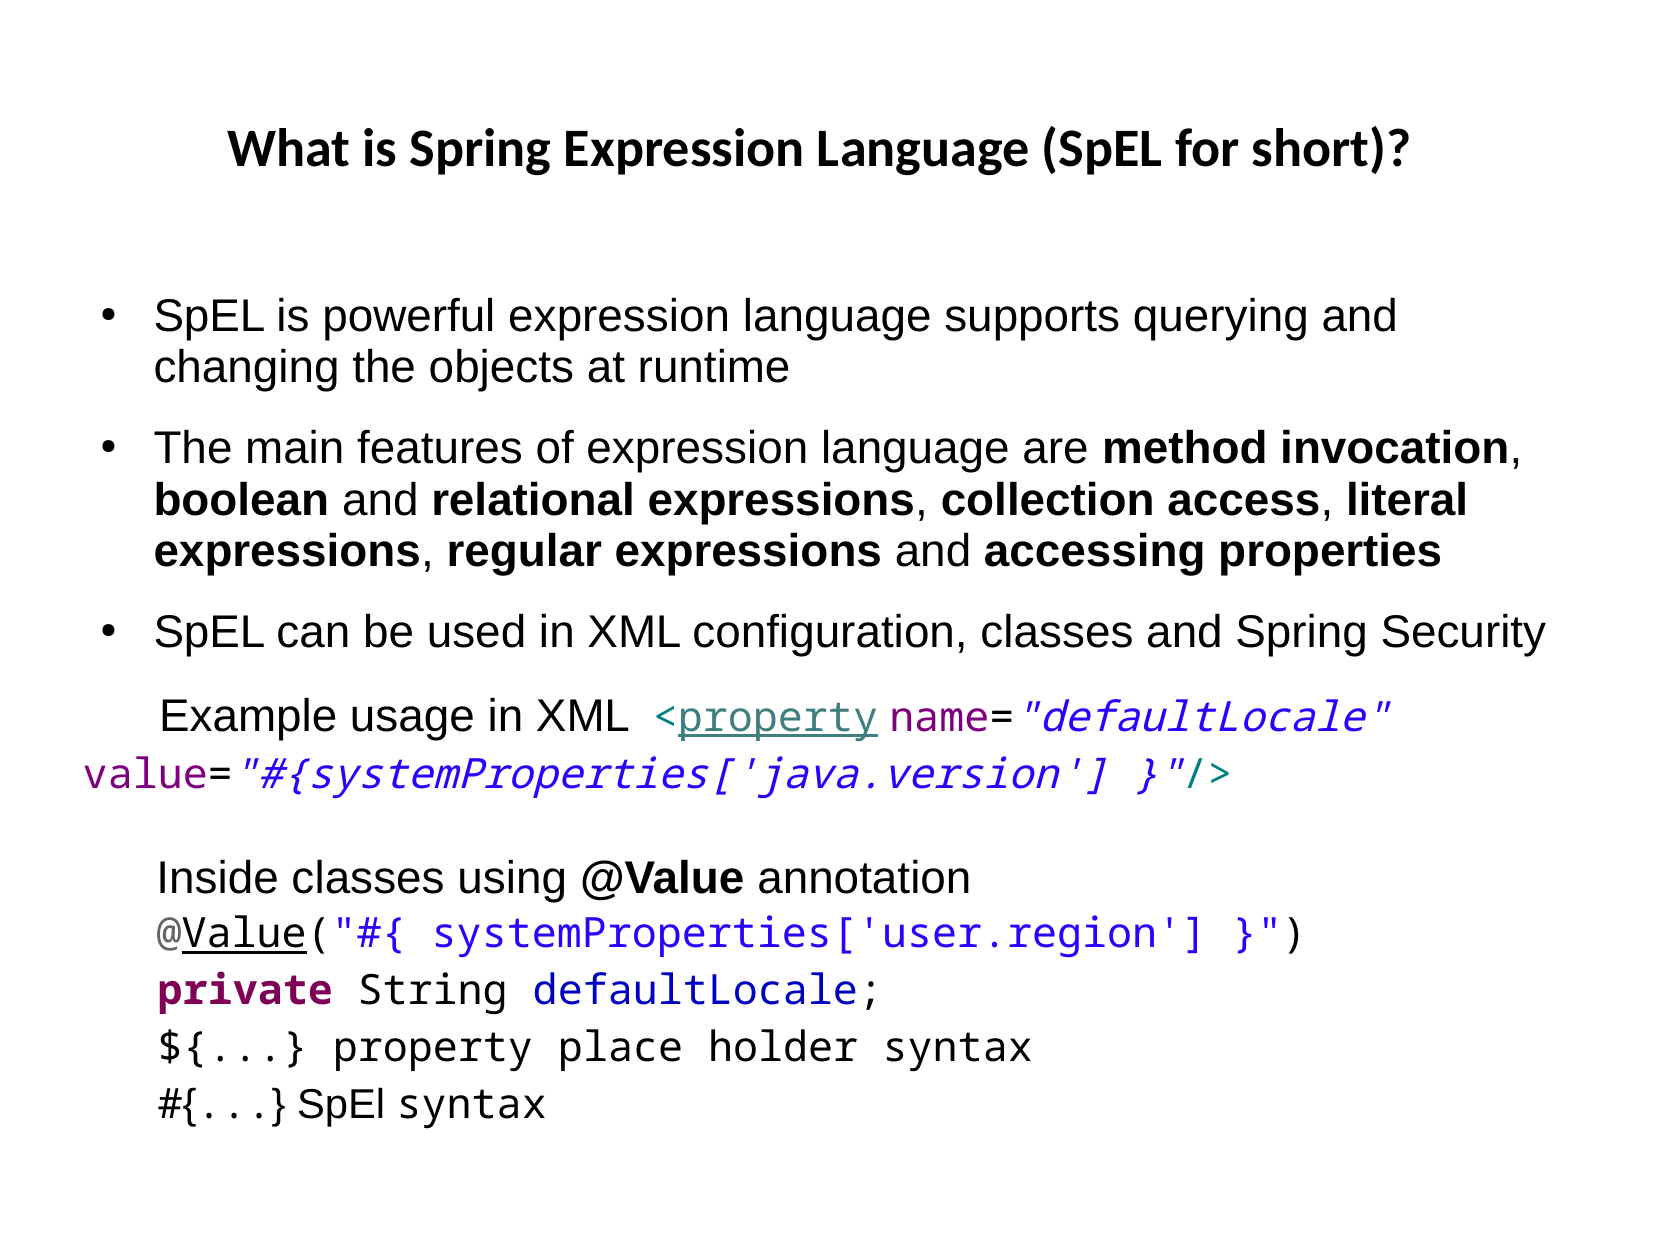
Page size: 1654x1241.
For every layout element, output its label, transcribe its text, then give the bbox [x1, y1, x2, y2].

title What is Spring Expression Language (SpEL for short)? [82, 49, 1571, 257]
list SpEL is powerful expression language supports querying and changing the objects at runtime The main features of expression language are method invocation, boolean and relational expressions, collection access, literal expressions, regular expressions and accessing properties SpEL can be used in XML configuration, classes and Spring Security Example usage in XML <property name="defaultLocale" value="#{systemProperties['java.version'] }"/> Inside classes using @Value annotation @Value("#{ systemProperties['user.region'] }") private String defaultLocale; ${...} property place holder syntax #{...} SpEl syntax [82, 290, 1571, 1241]
